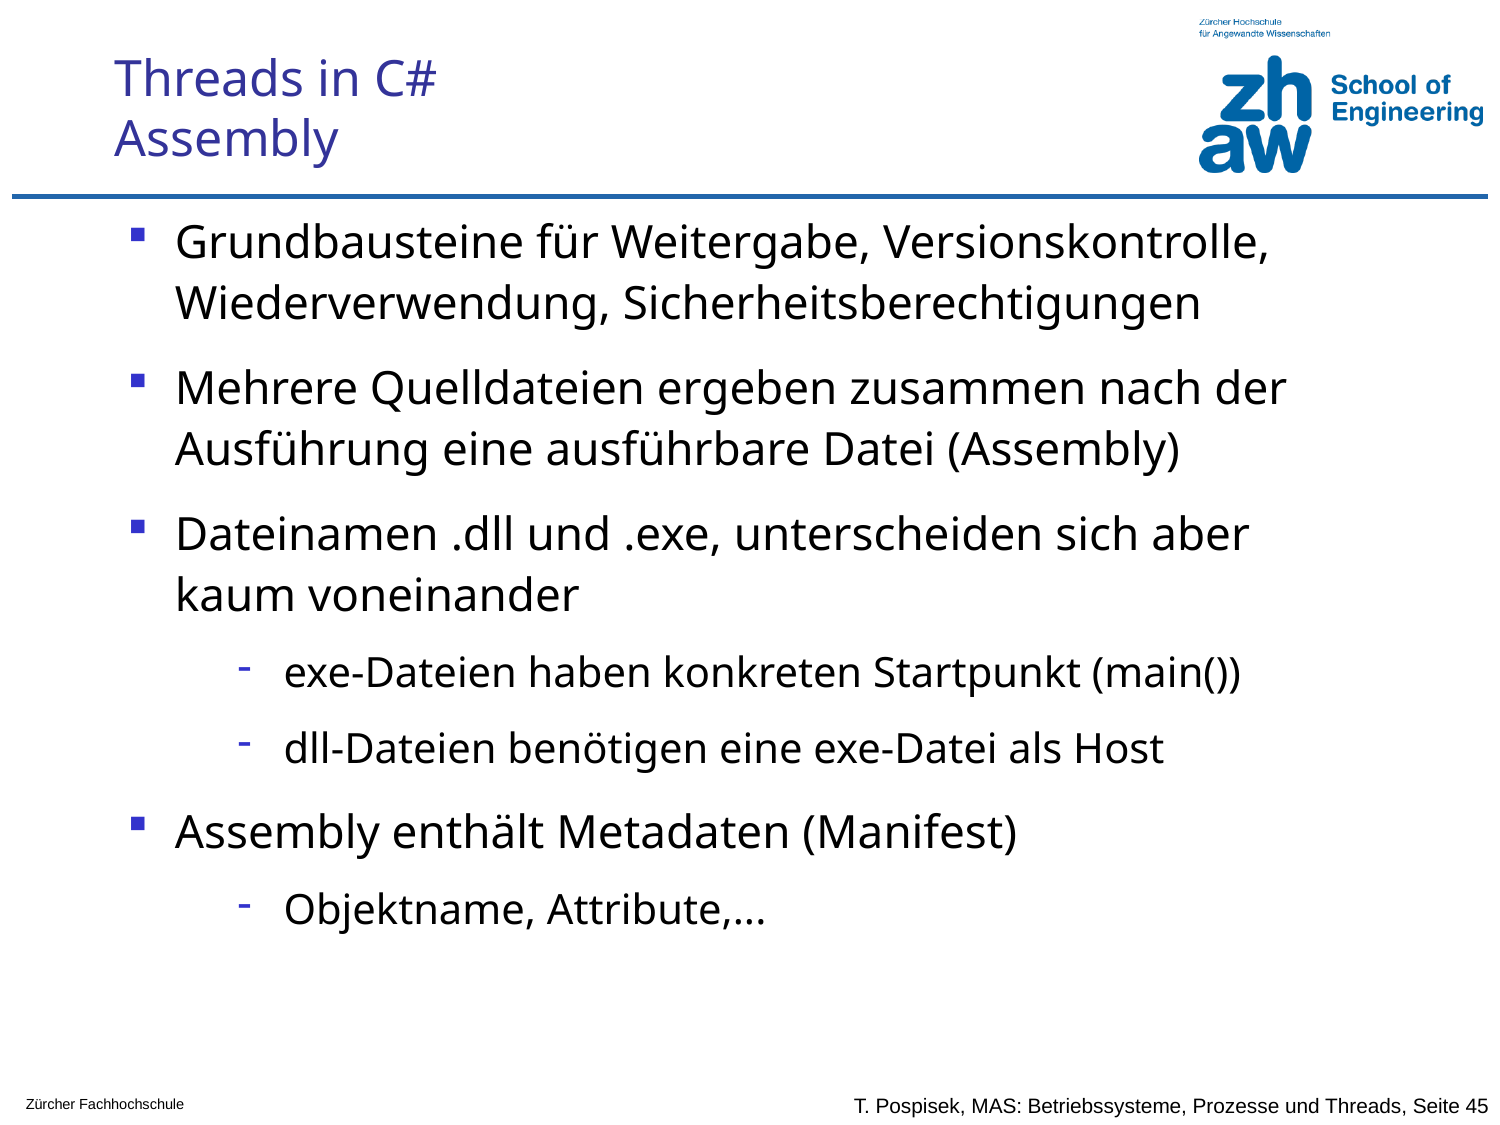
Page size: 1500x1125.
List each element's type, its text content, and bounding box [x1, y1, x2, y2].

text_box Grundbausteine für Weitergabe, Versionskontrolle, Wiederverwendung, Sicherheitsberechtigungen Mehrere Quelldateien ergeben zusammen nach der Ausführung eine ausführbare Datei (Assembly) Dateinamen .dll und .exe, unterscheiden sich aber kaum voneinander exe-Dateien haben konkreten Startpunkt (main()) dll-Dateien benötigen eine exe-Datei als Host Assembly enthält Metadaten (Manifest) Objektname, Attribute,... [112, 200, 1375, 941]
picture [1199, 19, 1483, 173]
title Threads in C# Assembly [99, 50, 1379, 163]
